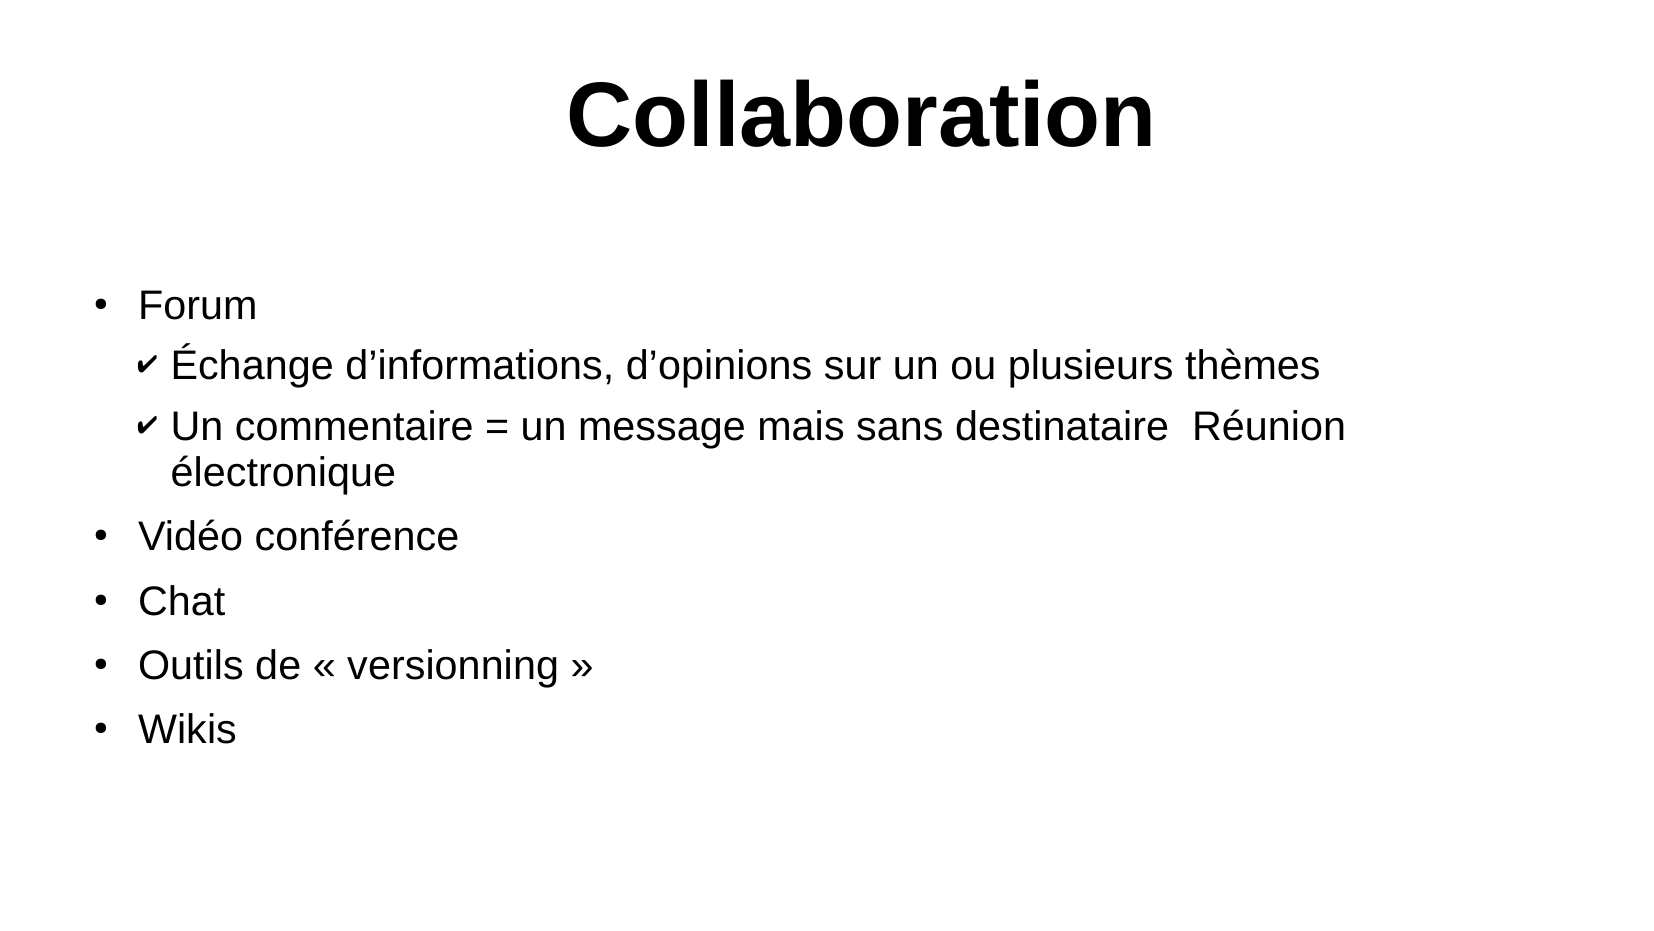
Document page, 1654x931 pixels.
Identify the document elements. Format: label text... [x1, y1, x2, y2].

list Forum Échange d’informations, d’opinions sur un ou plusieurs thèmes Un commentaire = un message mais sans destinataire Réunion électronique Vidéo conférence Chat Outils de « versionning » Wikis [82, 217, 1571, 758]
title Collaboration [82, 37, 1571, 193]
